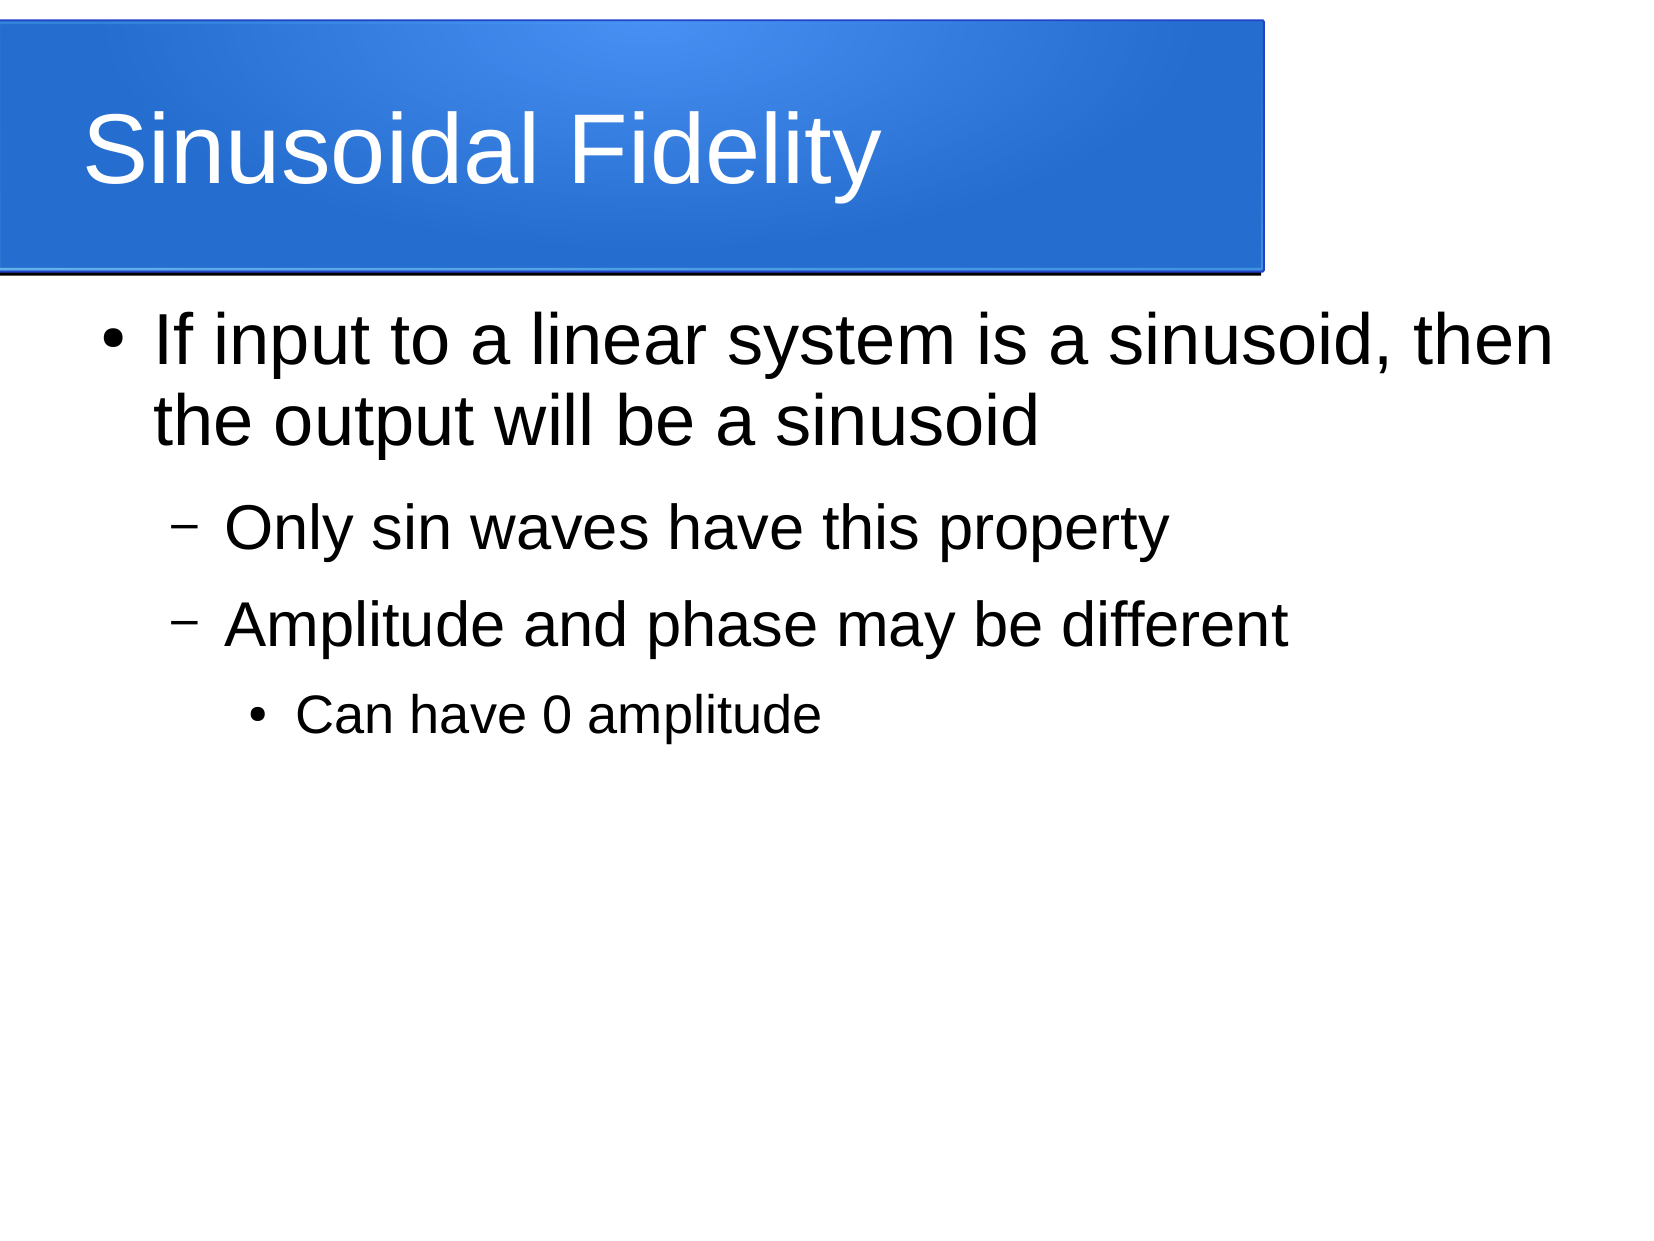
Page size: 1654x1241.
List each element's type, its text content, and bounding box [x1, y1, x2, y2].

list If input to a linear system is a sinusoid, then the output will be a sinusoid Only sin waves have this property Amplitude and phase may be different Can have 0 amplitude [82, 299, 1571, 1019]
title Sinusoidal Fidelity [82, 47, 1235, 252]
